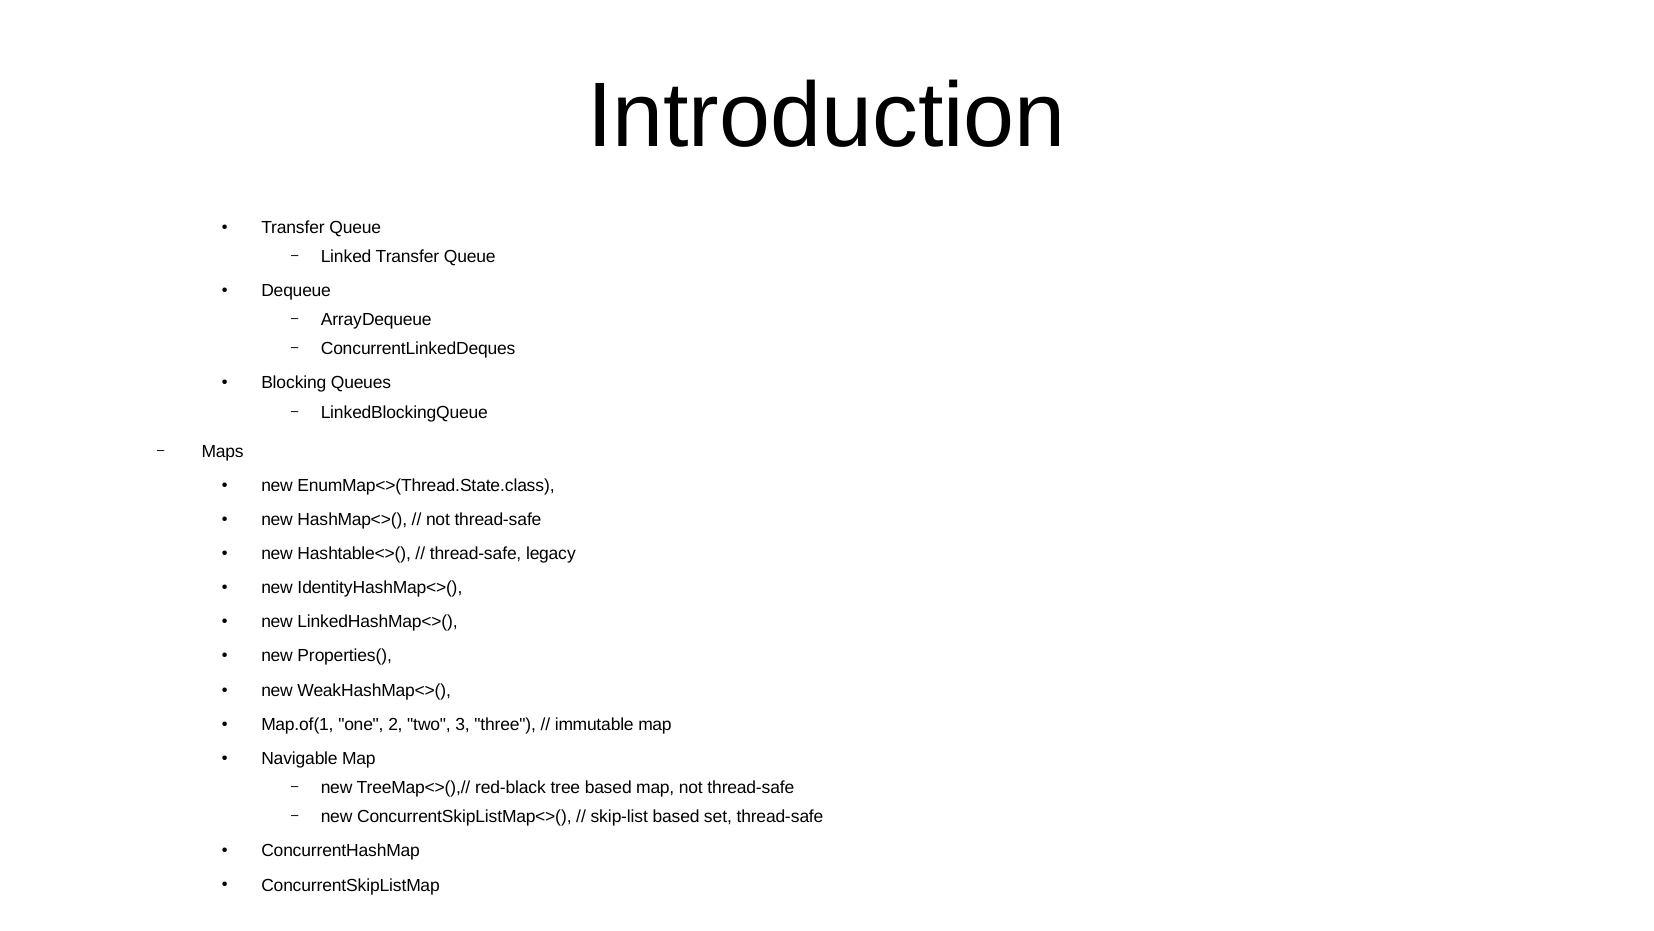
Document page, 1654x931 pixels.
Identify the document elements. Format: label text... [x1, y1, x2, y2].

title Introduction [82, 37, 1571, 193]
list Transfer Queue Linked Transfer Queue Dequeue ArrayDequeue ConcurrentLinkedDeques Blocking Queues LinkedBlockingQueue Maps new EnumMap<>(Thread.State.class), new HashMap<>(), // not thread-safe new Hashtable<>(), // thread-safe, legacy new IdentityHashMap<>(), new LinkedHashMap<>(), new Properties(), new WeakHashMap<>(), Map.of(1, "one", 2, "two", 3, "three"), // immutable map Navigable Map new TreeMap<>(),// red-black tree based map, not thread-safe new ConcurrentSkipListMap<>(), // skip-list based set, thread-safe ConcurrentHashMap ConcurrentSkipListMap [82, 217, 1613, 901]
